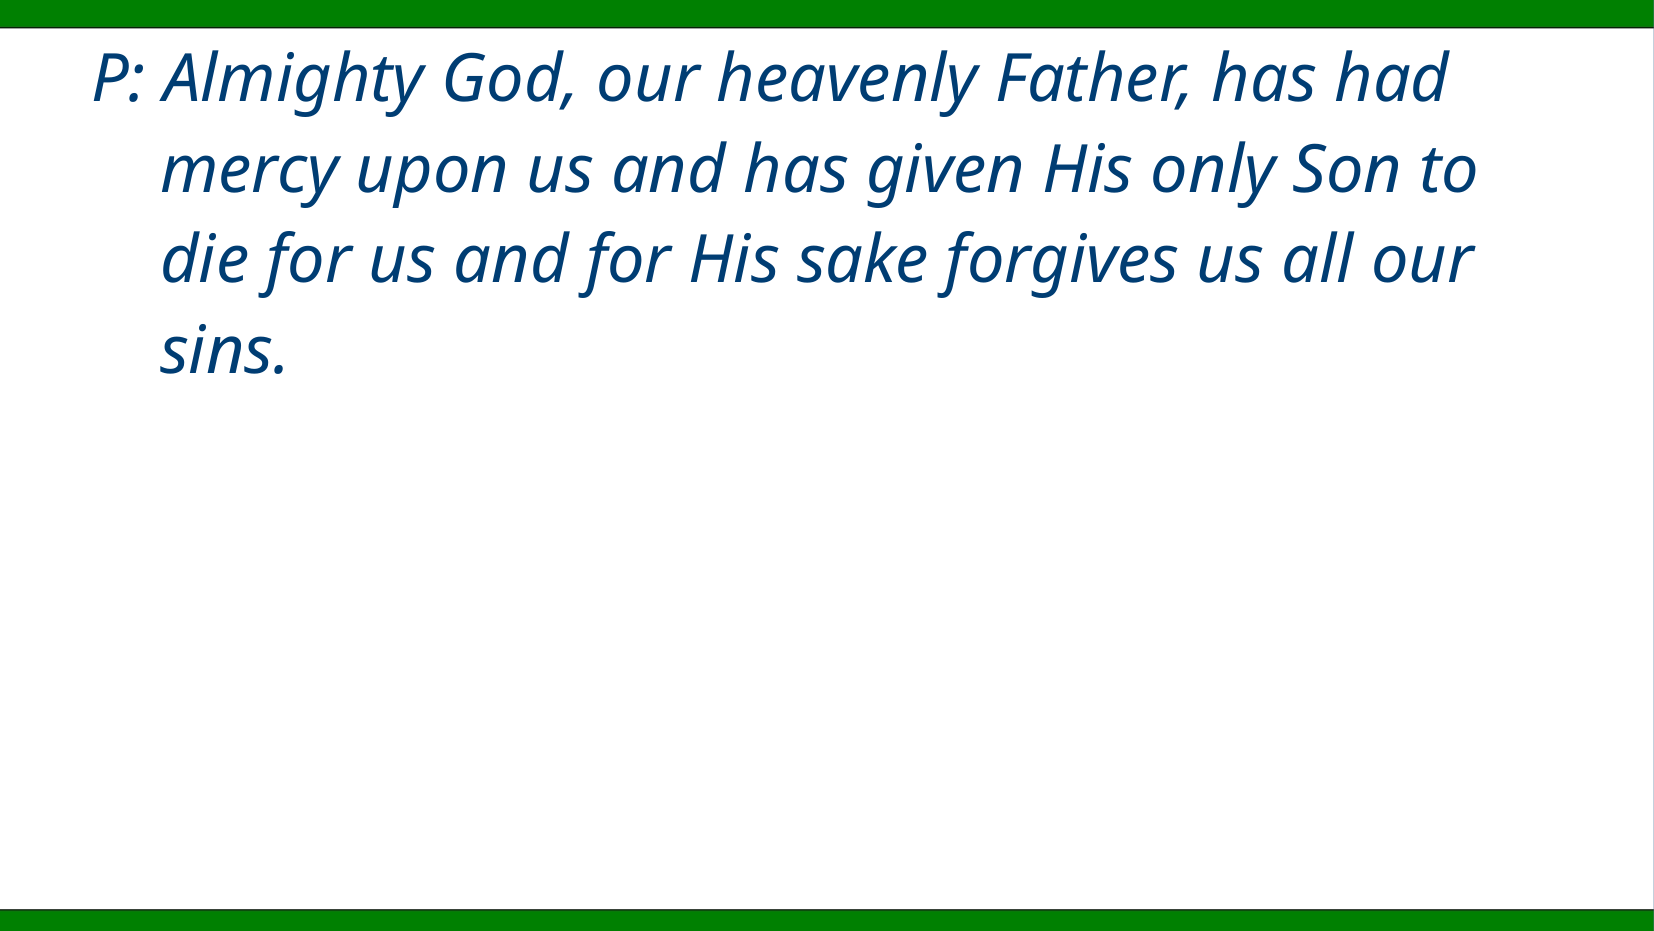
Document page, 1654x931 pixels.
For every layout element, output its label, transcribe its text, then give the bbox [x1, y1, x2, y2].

picture [0, 0, 1654, 931]
text_box P: Almighty God, our heavenly Father, has had mercy upon us and has given His only Son to die for us and for His sake forgives us all our sins. [75, 22, 1576, 393]
